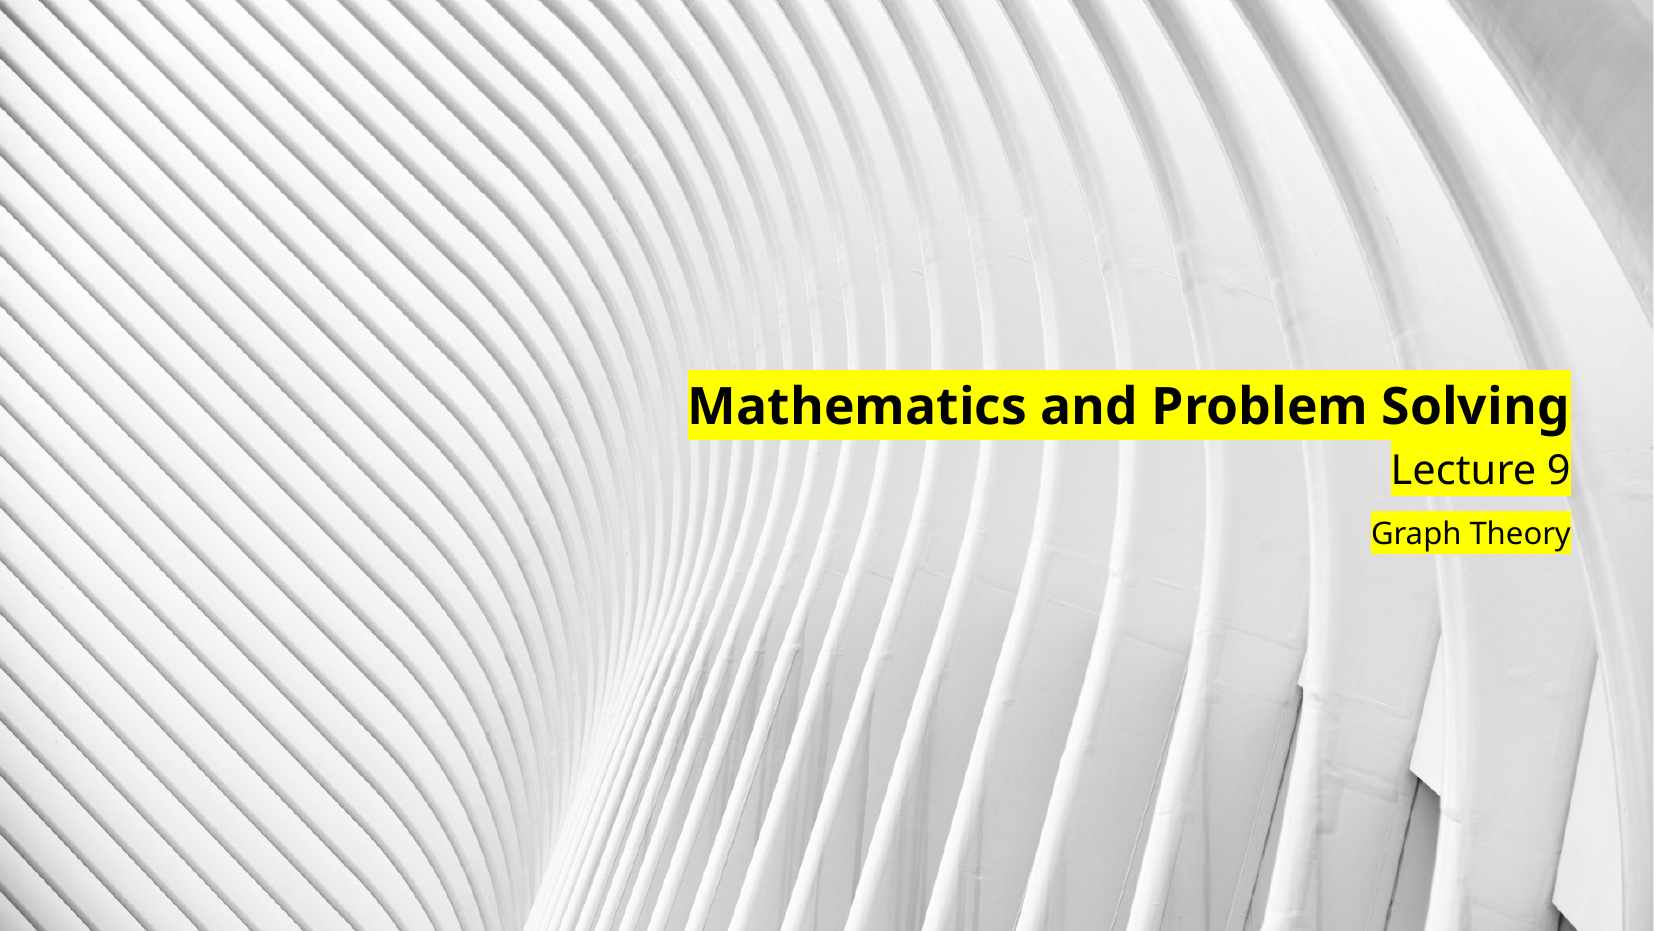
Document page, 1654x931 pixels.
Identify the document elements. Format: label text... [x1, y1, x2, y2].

picture [0, 0, 1654, 931]
list Mathematics and Problem Solving Lecture 9 Graph Theory [82, 37, 1571, 886]
